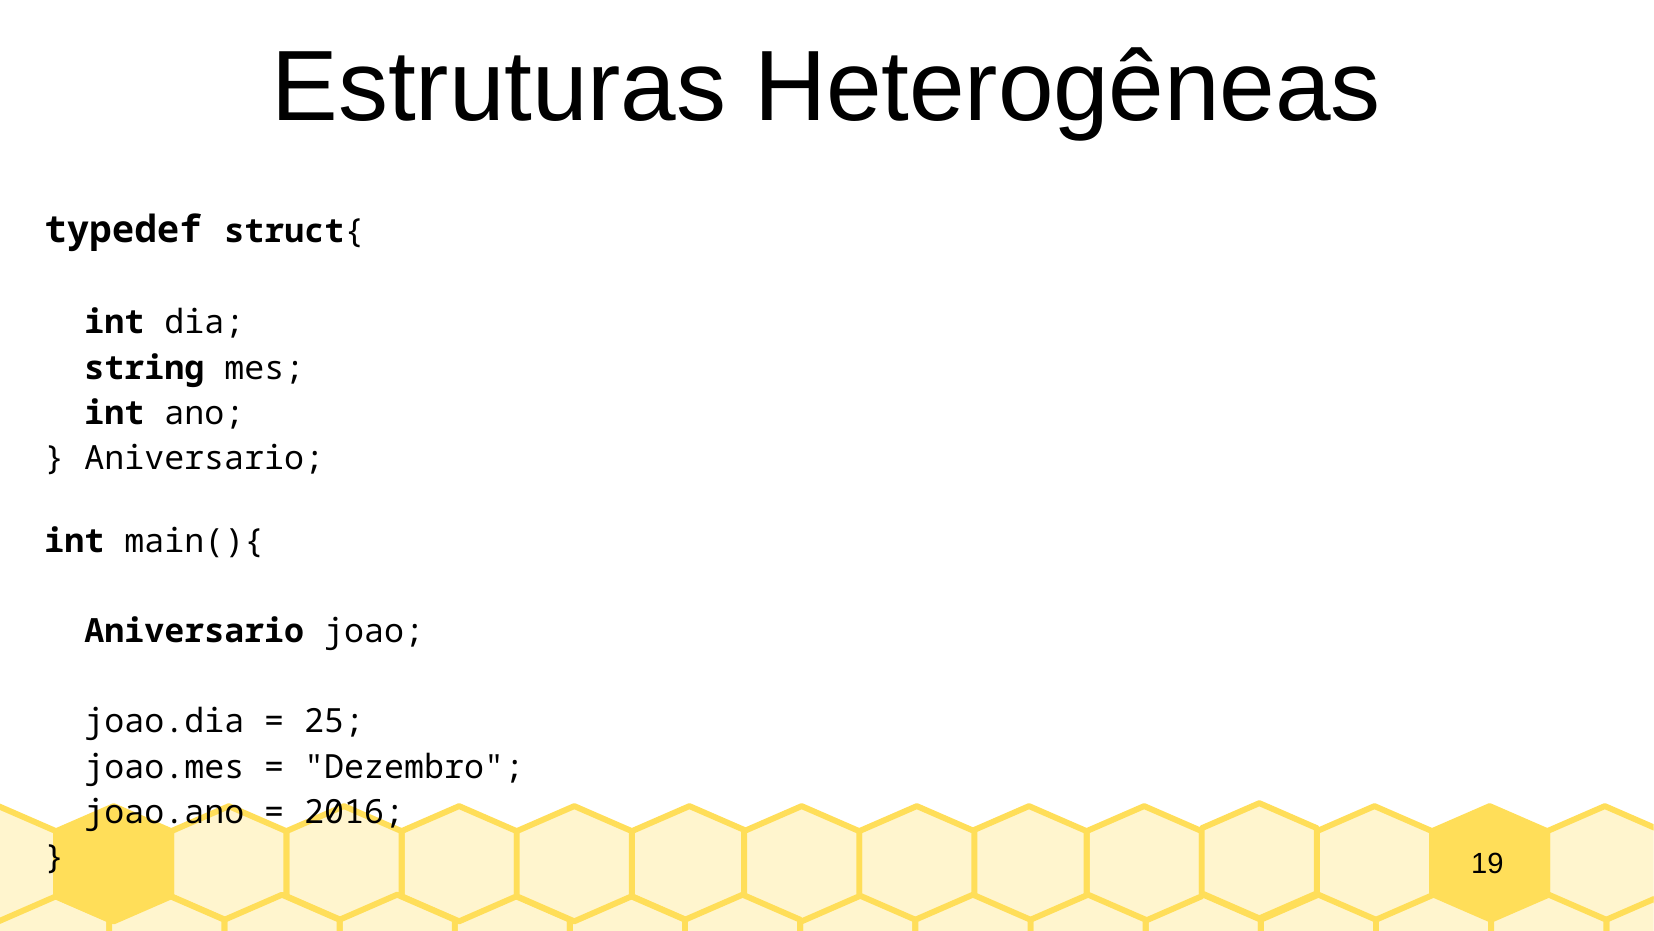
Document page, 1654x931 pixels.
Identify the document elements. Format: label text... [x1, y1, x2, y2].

title Estruturas Heterogêneas [29, 11, 1625, 160]
text_box typedef struct{ int dia; string mes; int ano; } Aniversario; int main(){ Aniversario joao; joao.dia = 25; joao.mes = "Dezembro"; joao.ano = 2016; } [29, 194, 1595, 756]
